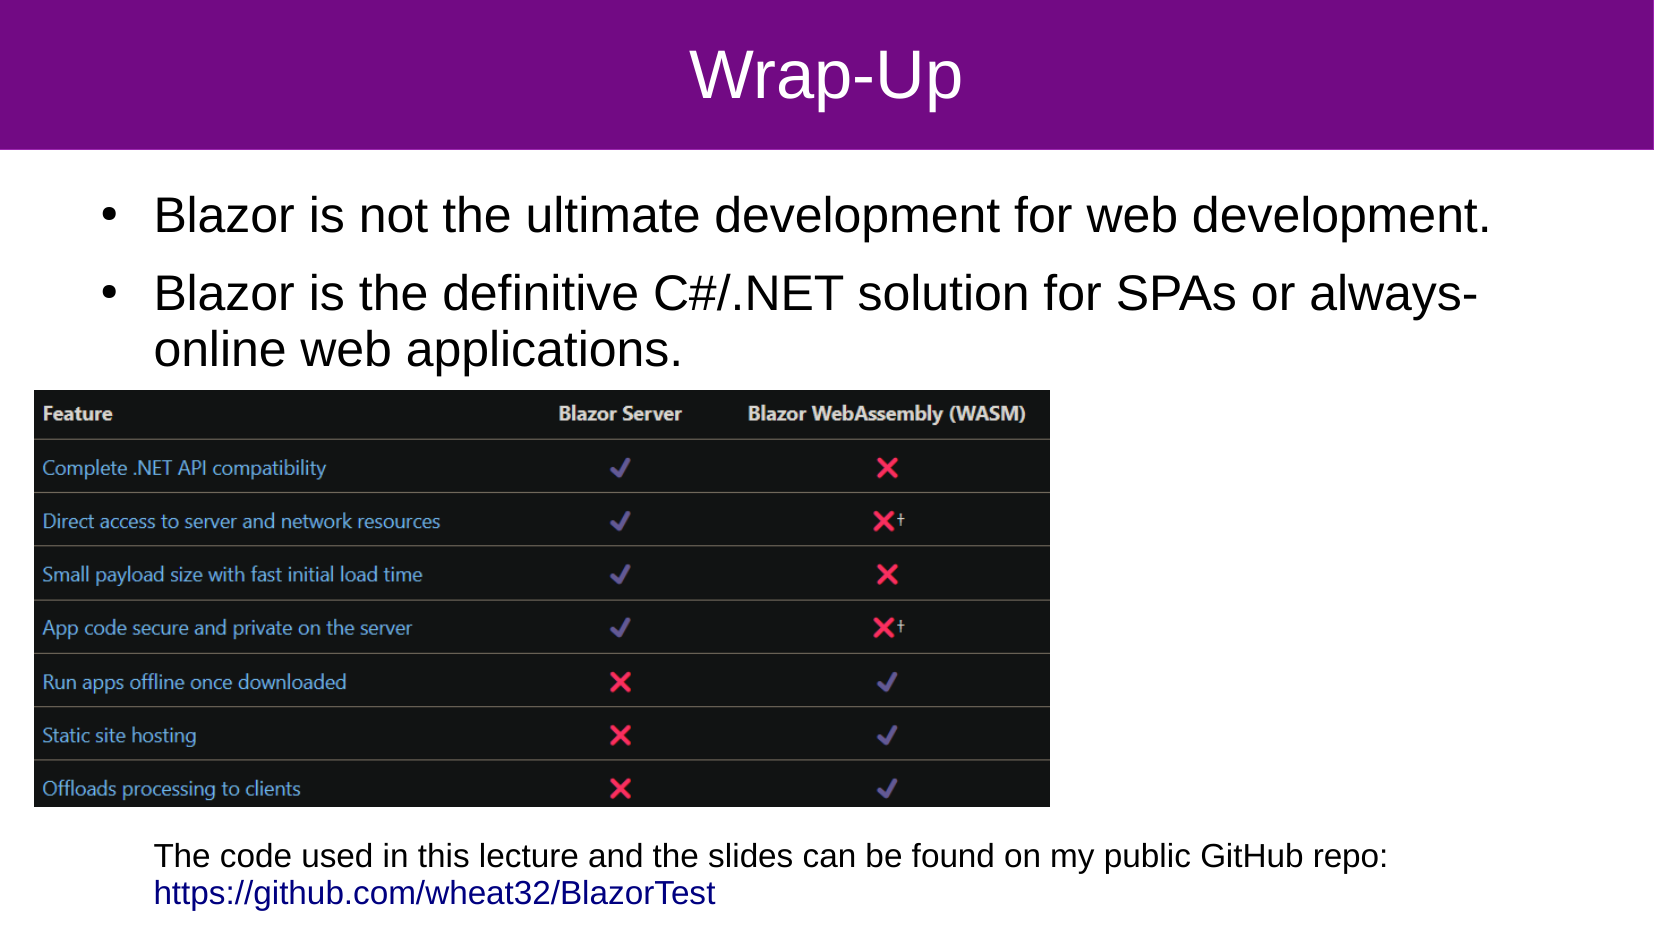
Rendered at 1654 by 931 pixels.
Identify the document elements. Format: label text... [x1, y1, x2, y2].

title Wrap-Up [82, 0, 1571, 150]
picture [34, 390, 1050, 807]
list Blazor is not the ultimate development for web development. Blazor is the definitive C#/.NET solution for SPAs or always-online web applications. The code used in this lecture and the slides can be found on my public GitHub repo: https://github.com/wheat32/BlazorTest [82, 187, 1571, 931]
